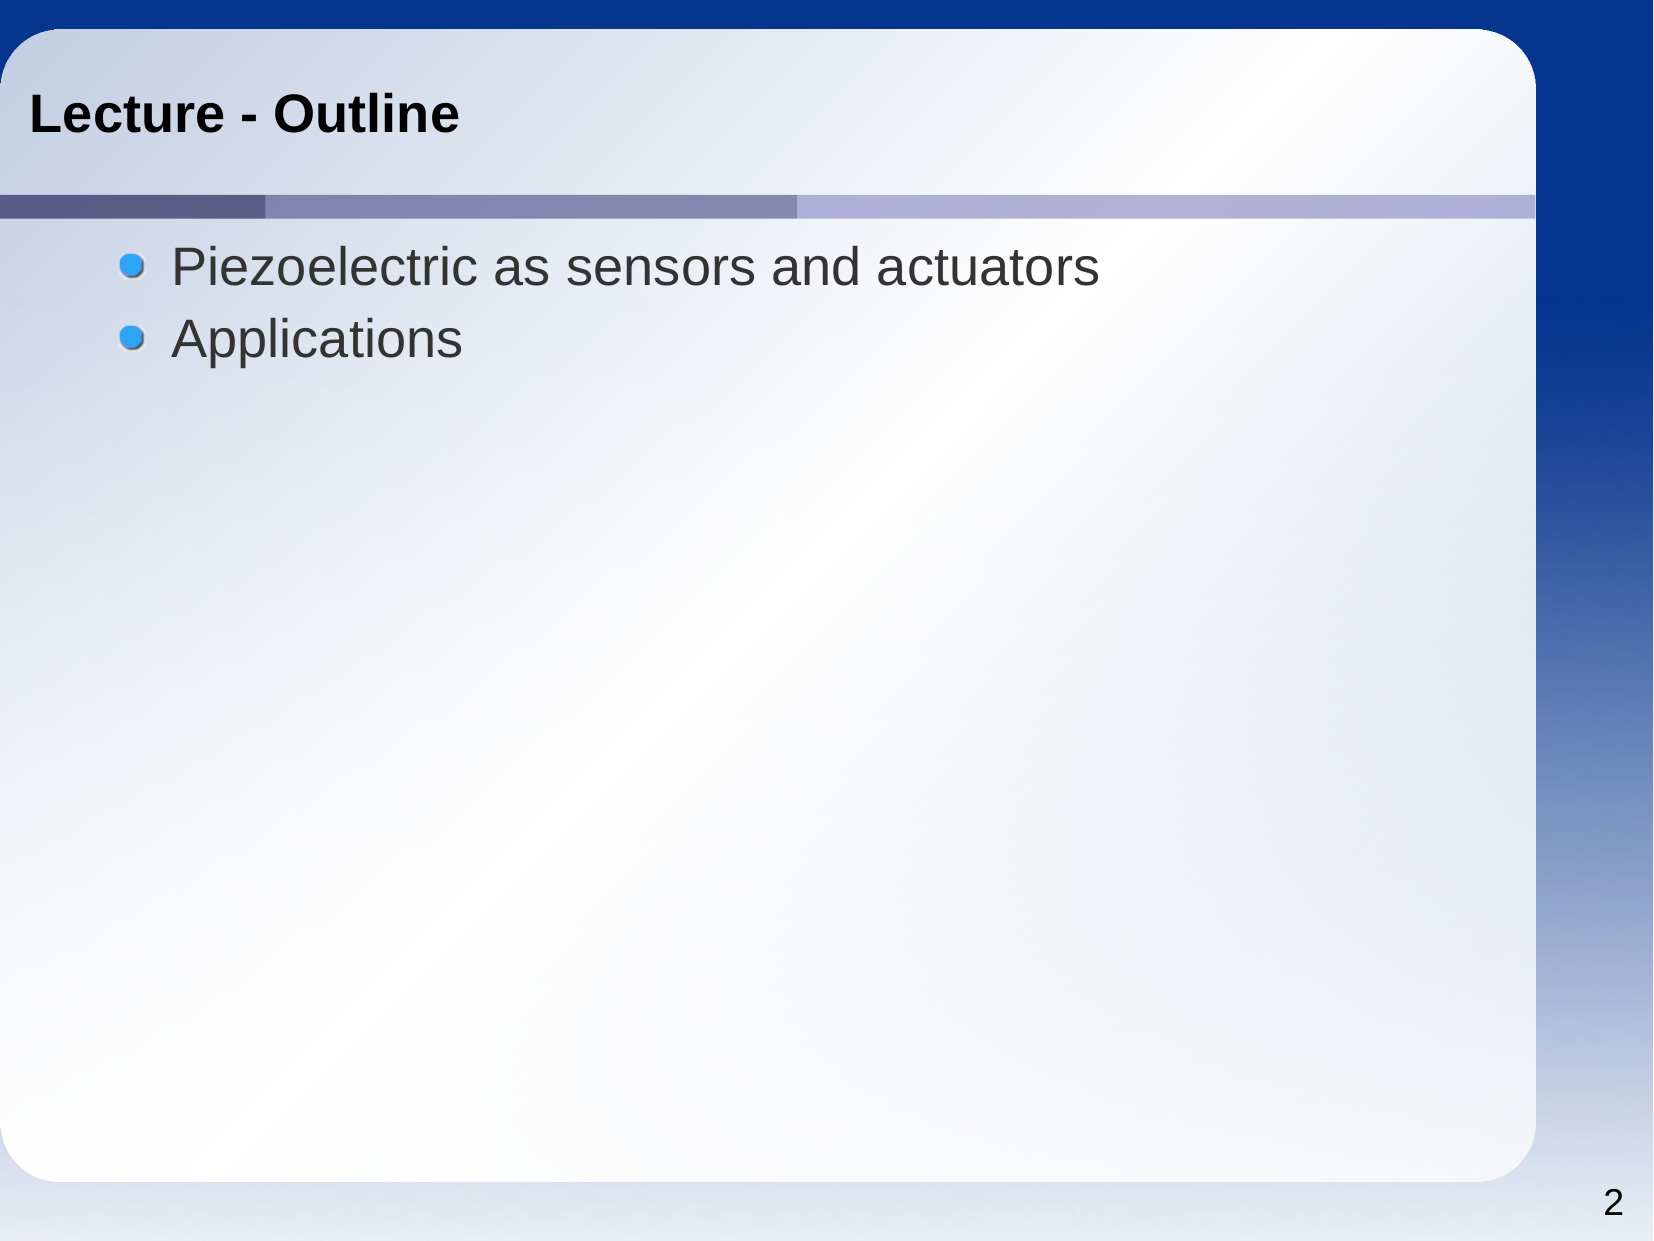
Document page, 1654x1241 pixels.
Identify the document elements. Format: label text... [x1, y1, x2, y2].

list Piezoelectric as sensors and actuators Applications [29, 236, 1506, 1152]
picture [0, 0, 1654, 1241]
title Lecture - Outline [29, 49, 1506, 178]
